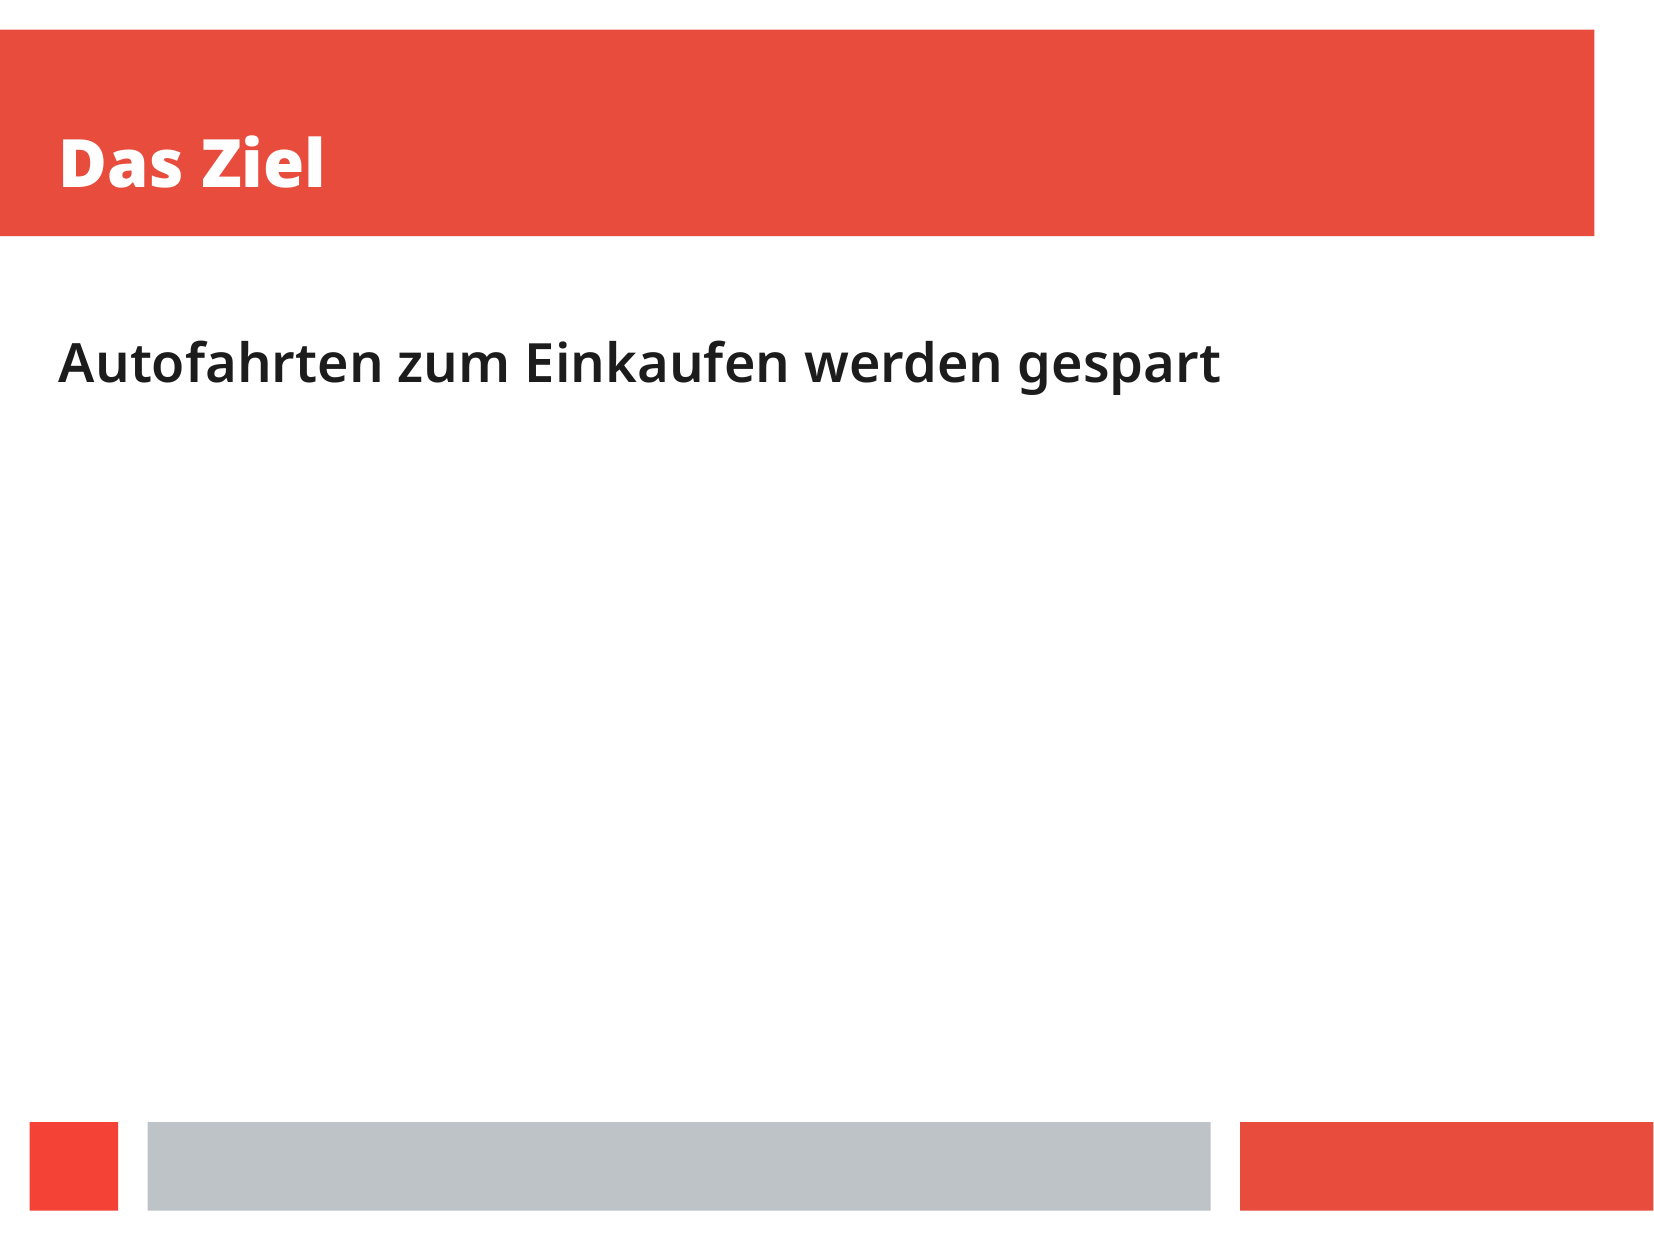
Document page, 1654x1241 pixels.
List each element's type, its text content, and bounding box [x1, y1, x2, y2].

list Autofahrten zum Einkaufen werden gespart [59, 324, 1565, 1093]
title Das Ziel [59, 59, 1595, 207]
